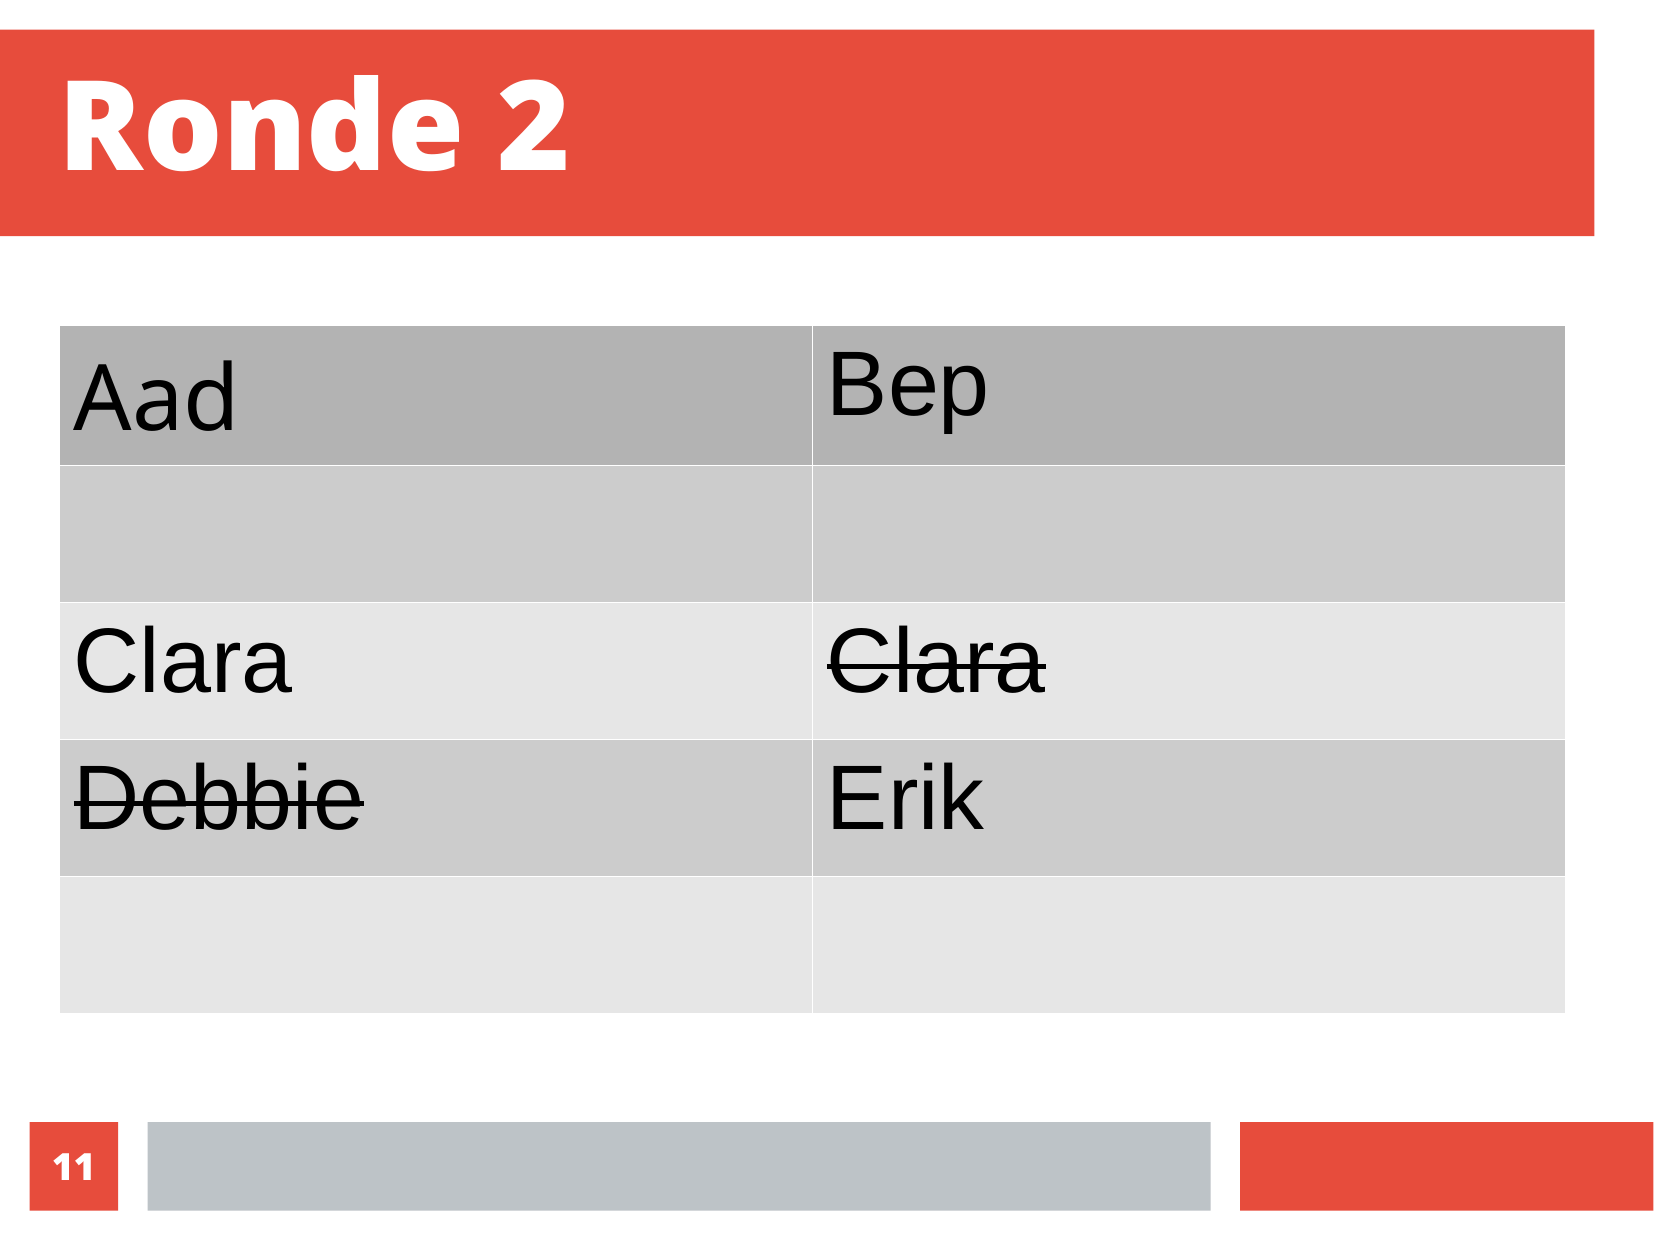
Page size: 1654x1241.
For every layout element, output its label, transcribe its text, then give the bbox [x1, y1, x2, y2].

table_cell Clara [60, 603, 812, 739]
table_cell Debbie [60, 740, 812, 876]
table_header Bep [813, 326, 1565, 465]
table_cell [813, 877, 1565, 1013]
table_header Aad [60, 326, 812, 465]
table_cell [813, 466, 1565, 602]
table_cell [60, 466, 812, 602]
table_cell Erik [813, 740, 1565, 876]
title Ronde 2 [59, 59, 1595, 207]
table_cell Clara [813, 603, 1565, 739]
table_cell [60, 877, 812, 1013]
